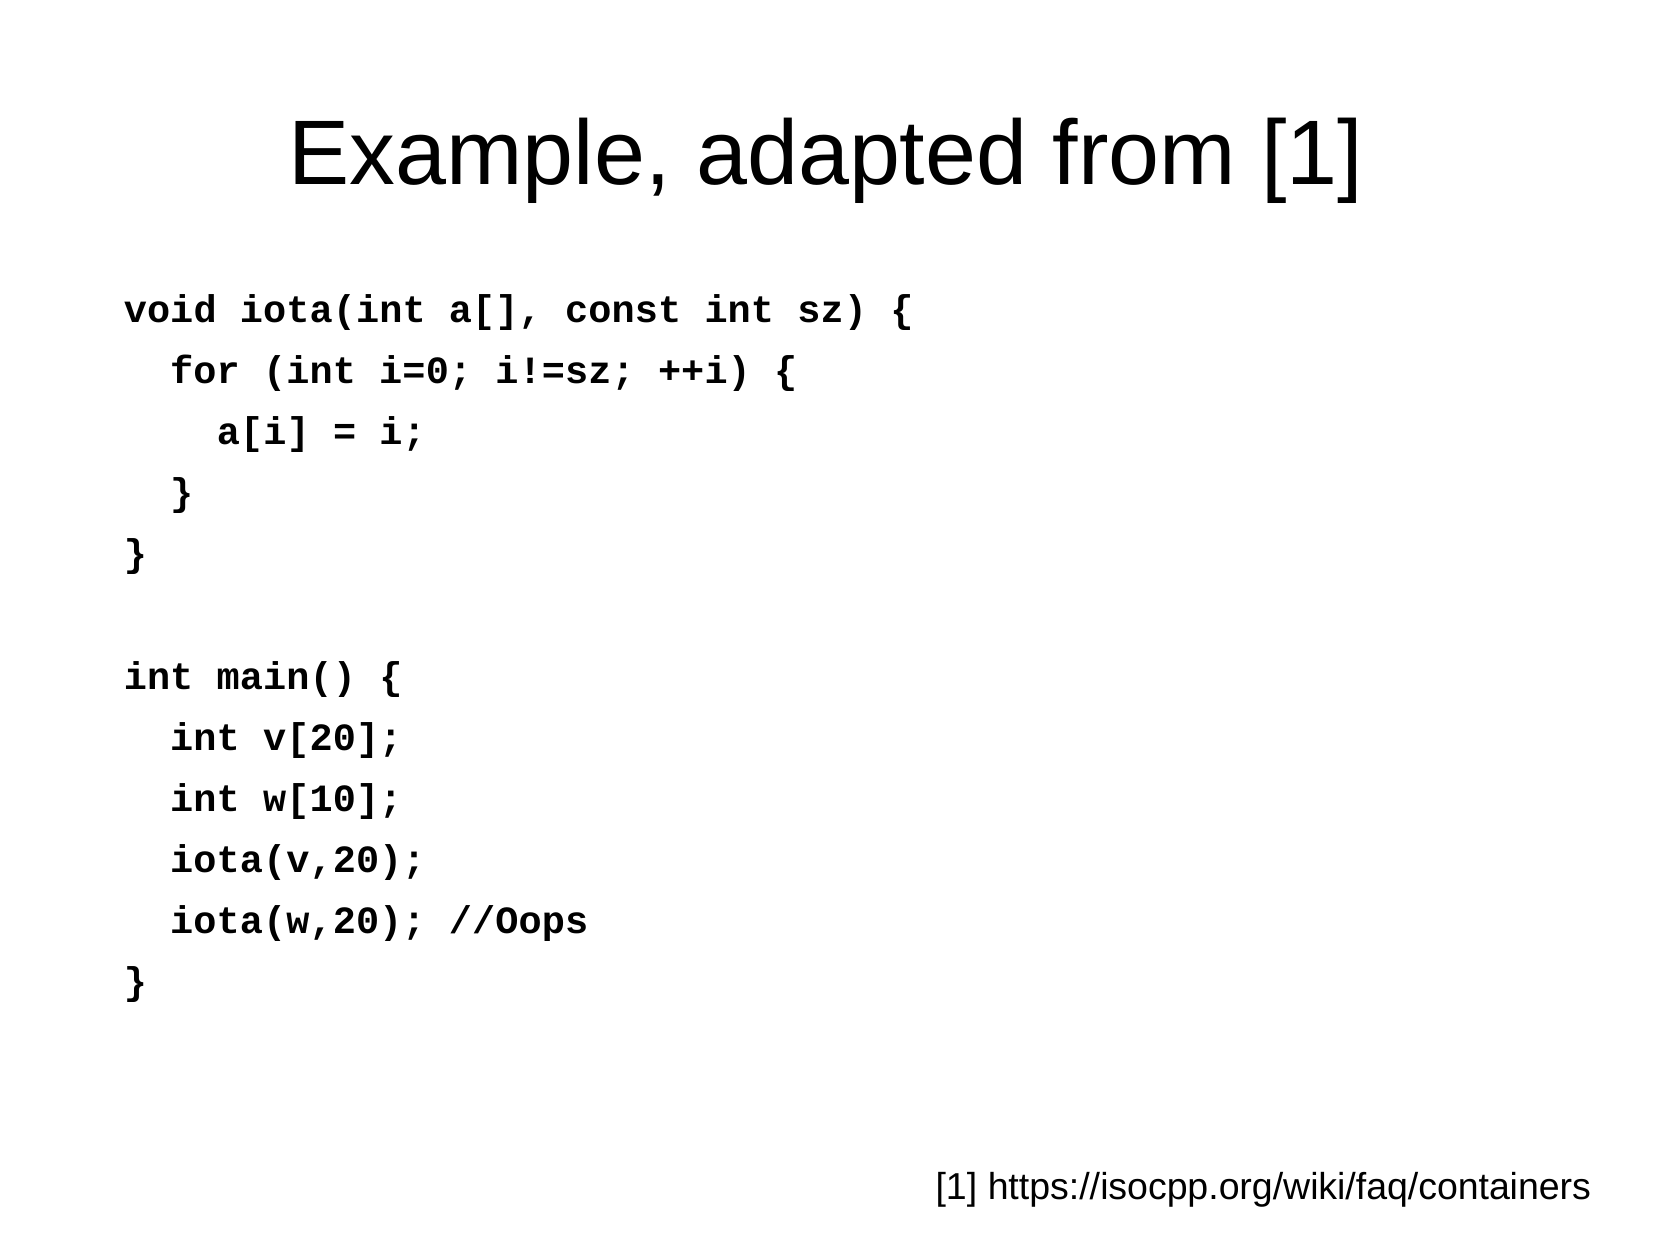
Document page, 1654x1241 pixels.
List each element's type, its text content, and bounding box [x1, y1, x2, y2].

title Example, adapted from [1] [82, 49, 1571, 257]
text_box [1] https://isocpp.org/wiki/faq/containers [885, 1158, 1625, 1216]
list void iota(int a[], const int sz) { for (int i=0; i!=sz; ++i) { a[i] = i; } } int main() { int v[20]; int w[10]; iota(v,20); iota(w,20); //Oops } [82, 290, 1571, 1010]
